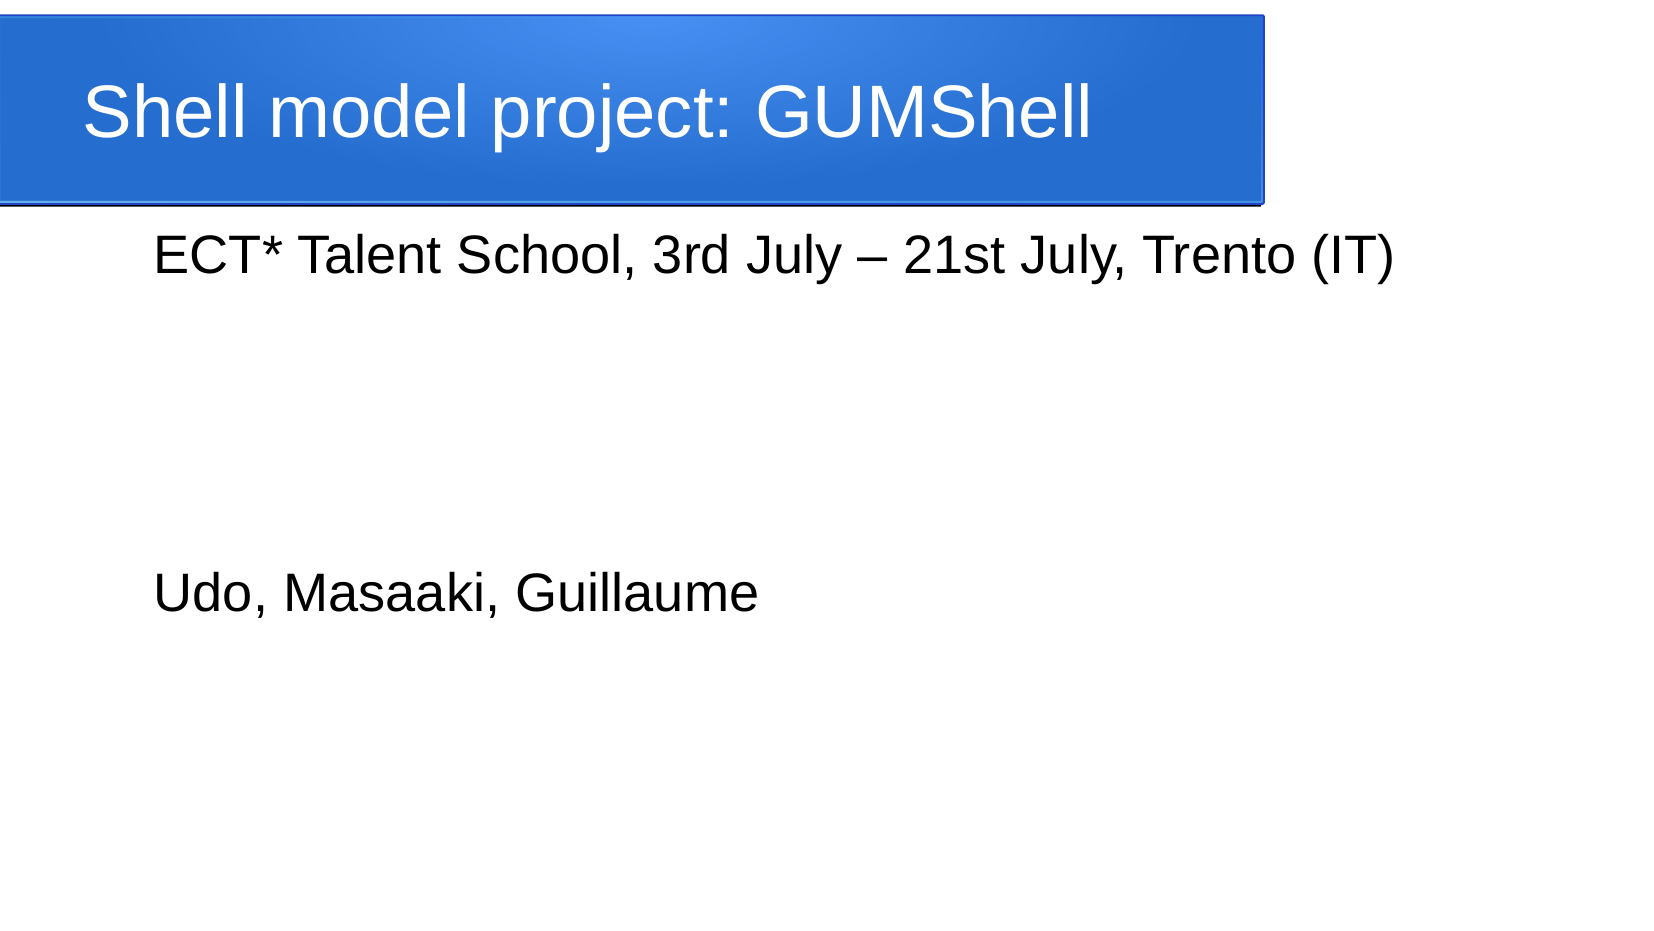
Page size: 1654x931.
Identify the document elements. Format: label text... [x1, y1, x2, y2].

list ECT* Talent School, 3rd July – 21st July, Trento (IT) Udo, Masaaki, Guillaume [82, 224, 1571, 764]
title Shell model project: GUMShell [82, 35, 1235, 189]
